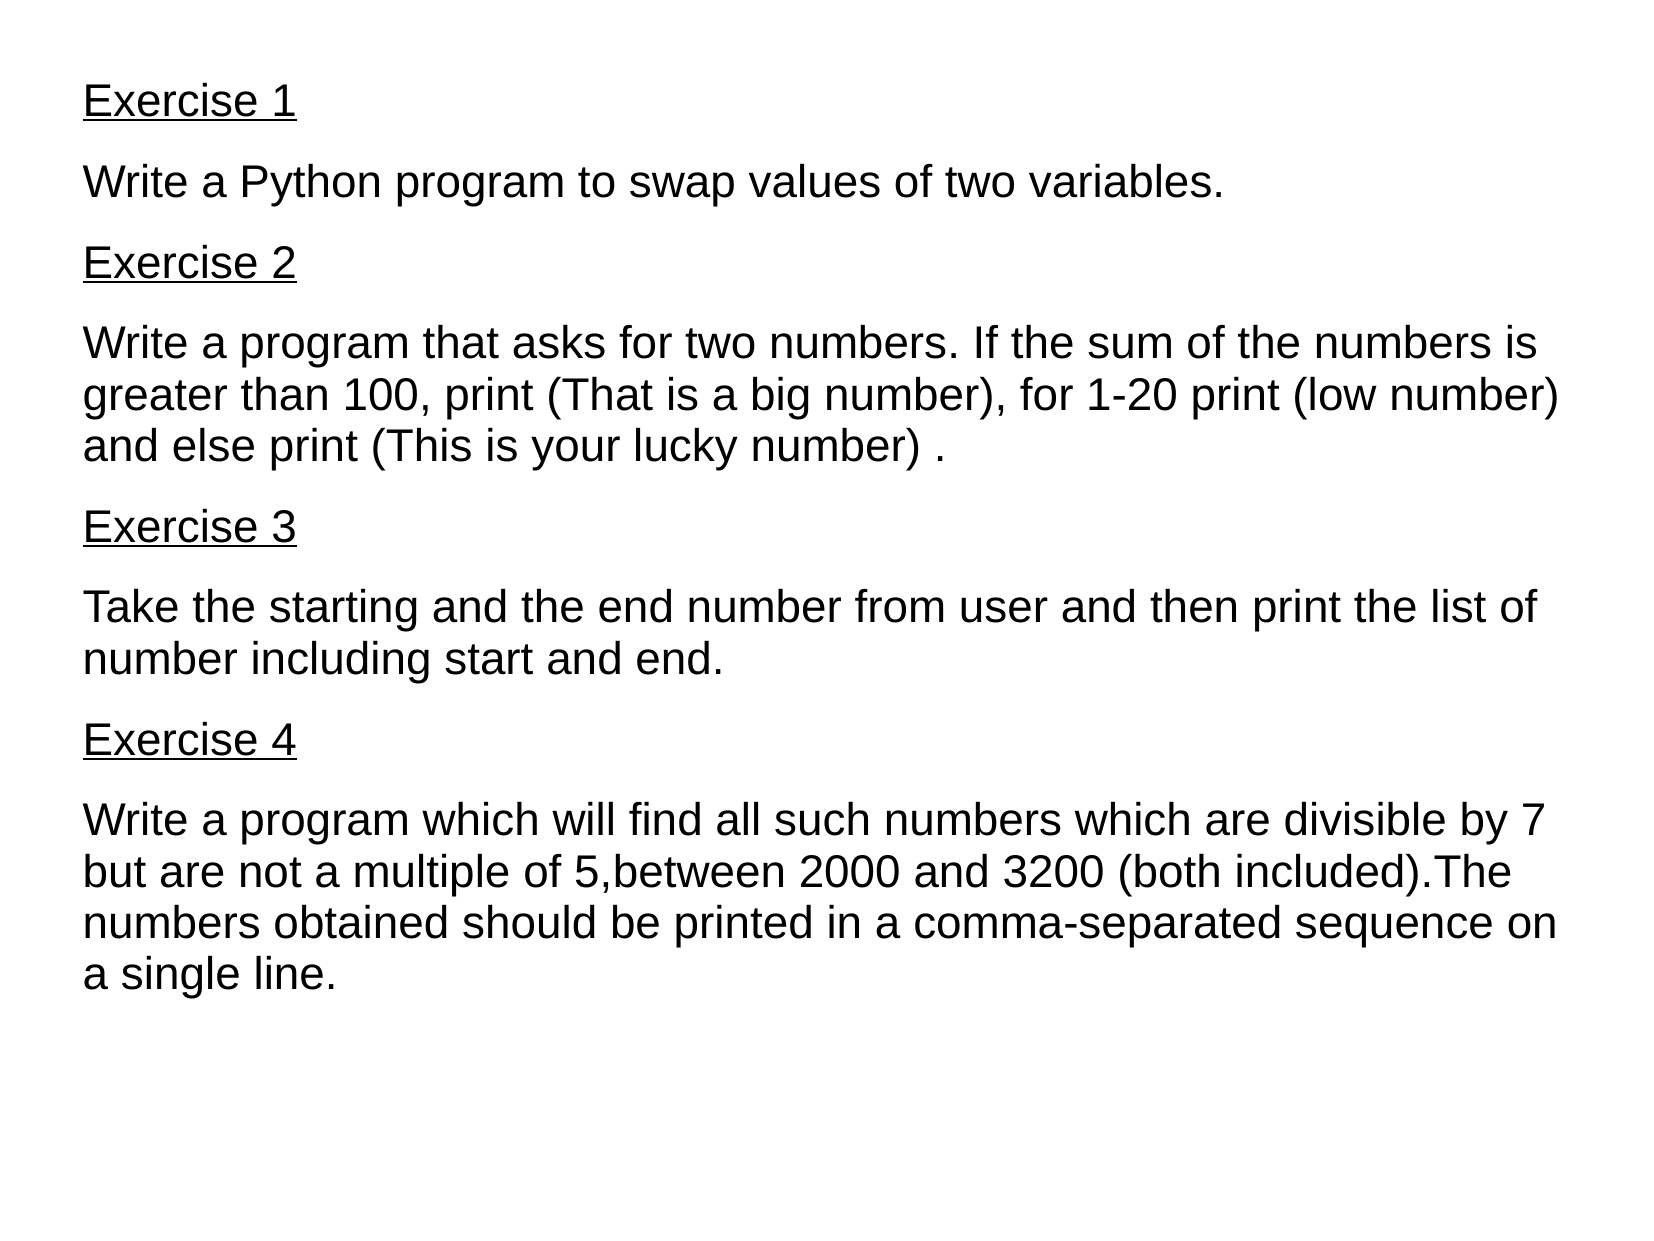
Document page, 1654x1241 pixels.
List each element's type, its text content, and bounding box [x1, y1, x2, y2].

list Exercise 1 Write a Python program to swap values of two variables. Exercise 2 Write a program that asks for two numbers. If the sum of the numbers is greater than 100, print (That is a big number), for 1-20 print (low number) and else print (This is your lucky number) . Exercise 3 Take the starting and the end number from user and then print the list of number including start and end. Exercise 4 Write a program which will find all such numbers which are divisible by 7 but are not a multiple of 5,between 2000 and 3200 (both included).The numbers obtained should be printed in a comma-separated sequence on a single line. [82, 75, 1571, 1186]
